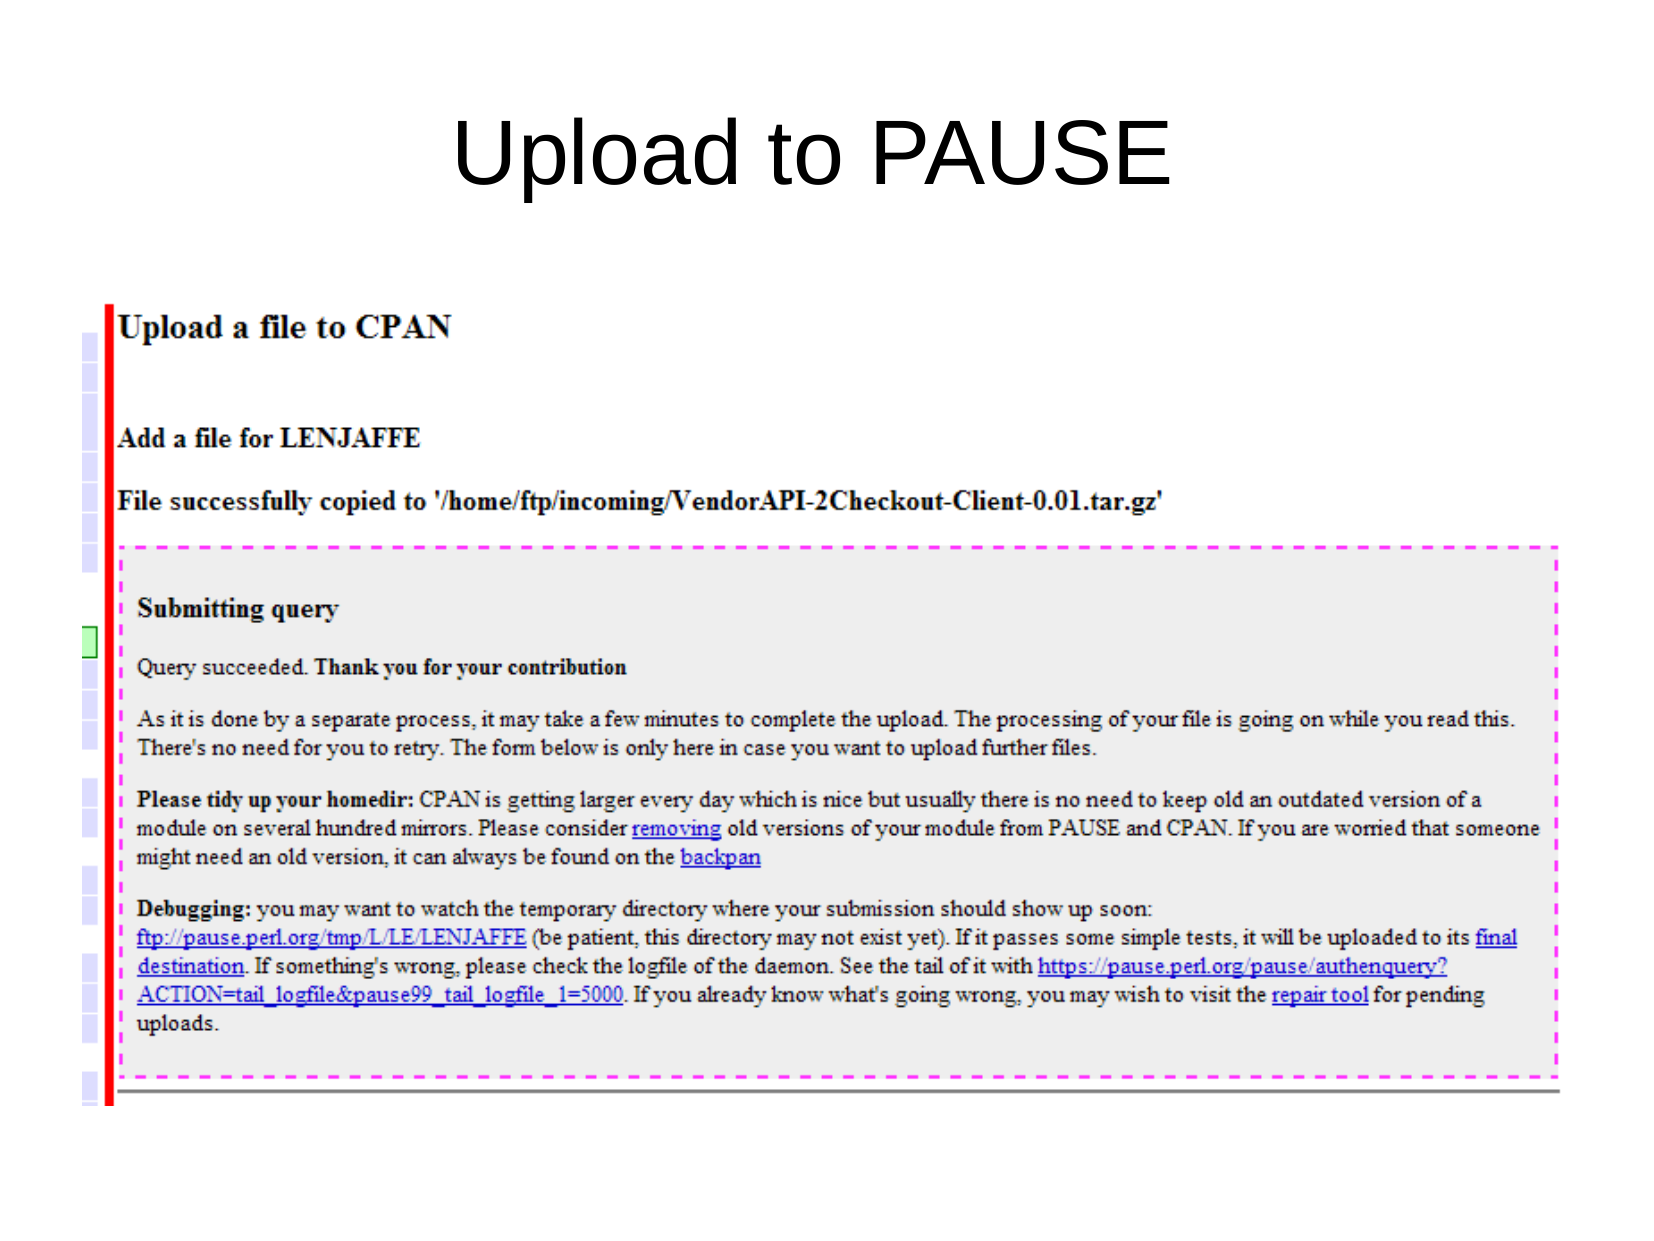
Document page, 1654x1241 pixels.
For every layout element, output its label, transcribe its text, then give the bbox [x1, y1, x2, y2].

title Upload to PAUSE [82, 49, 1571, 257]
picture [82, 292, 1571, 1106]
